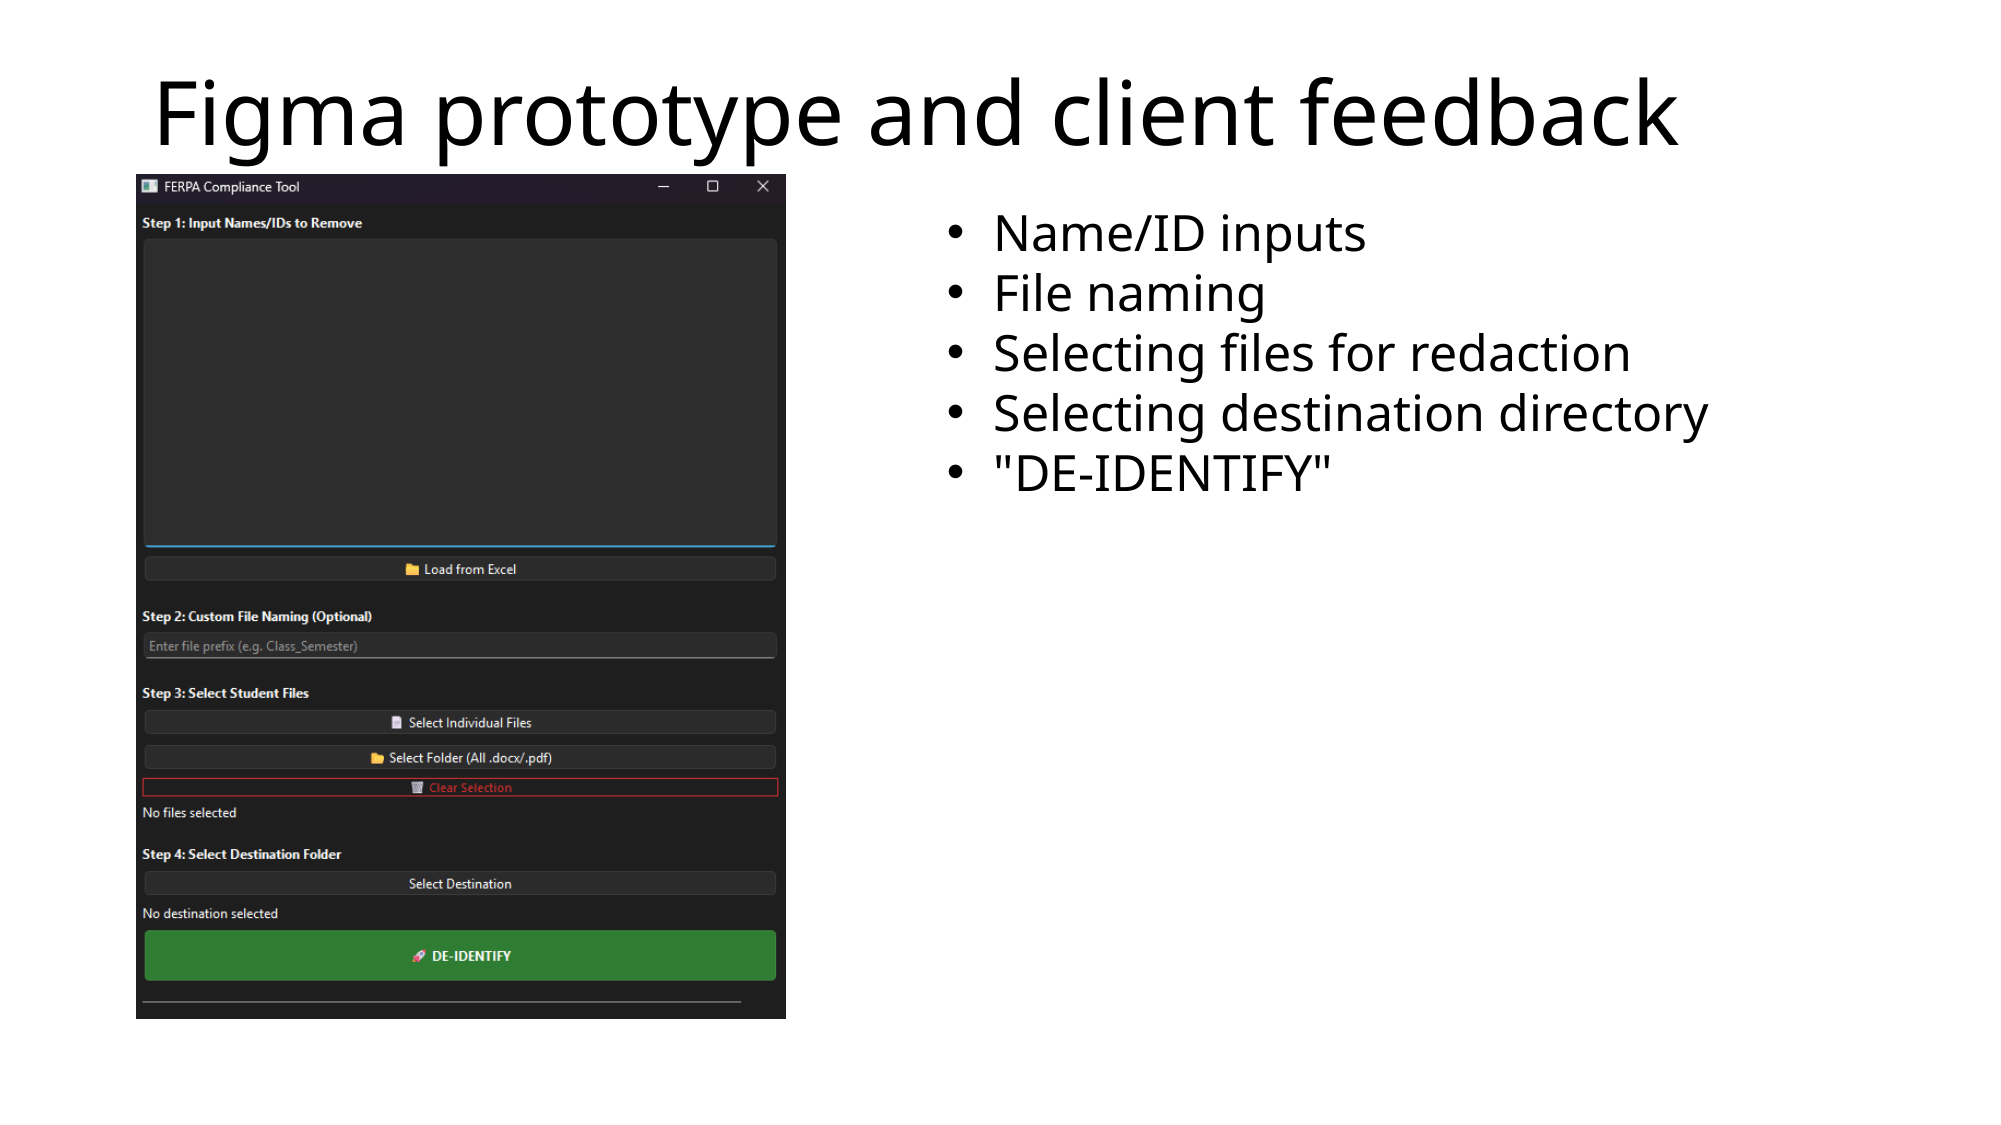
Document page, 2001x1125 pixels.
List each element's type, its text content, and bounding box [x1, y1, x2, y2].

picture [136, 174, 786, 1019]
text_box Name/ID inputs File naming Selecting files for redaction Selecting destination directory "DE-IDENTIFY" [931, 193, 1772, 512]
title Figma prototype and client feedback [137, 59, 1705, 175]
